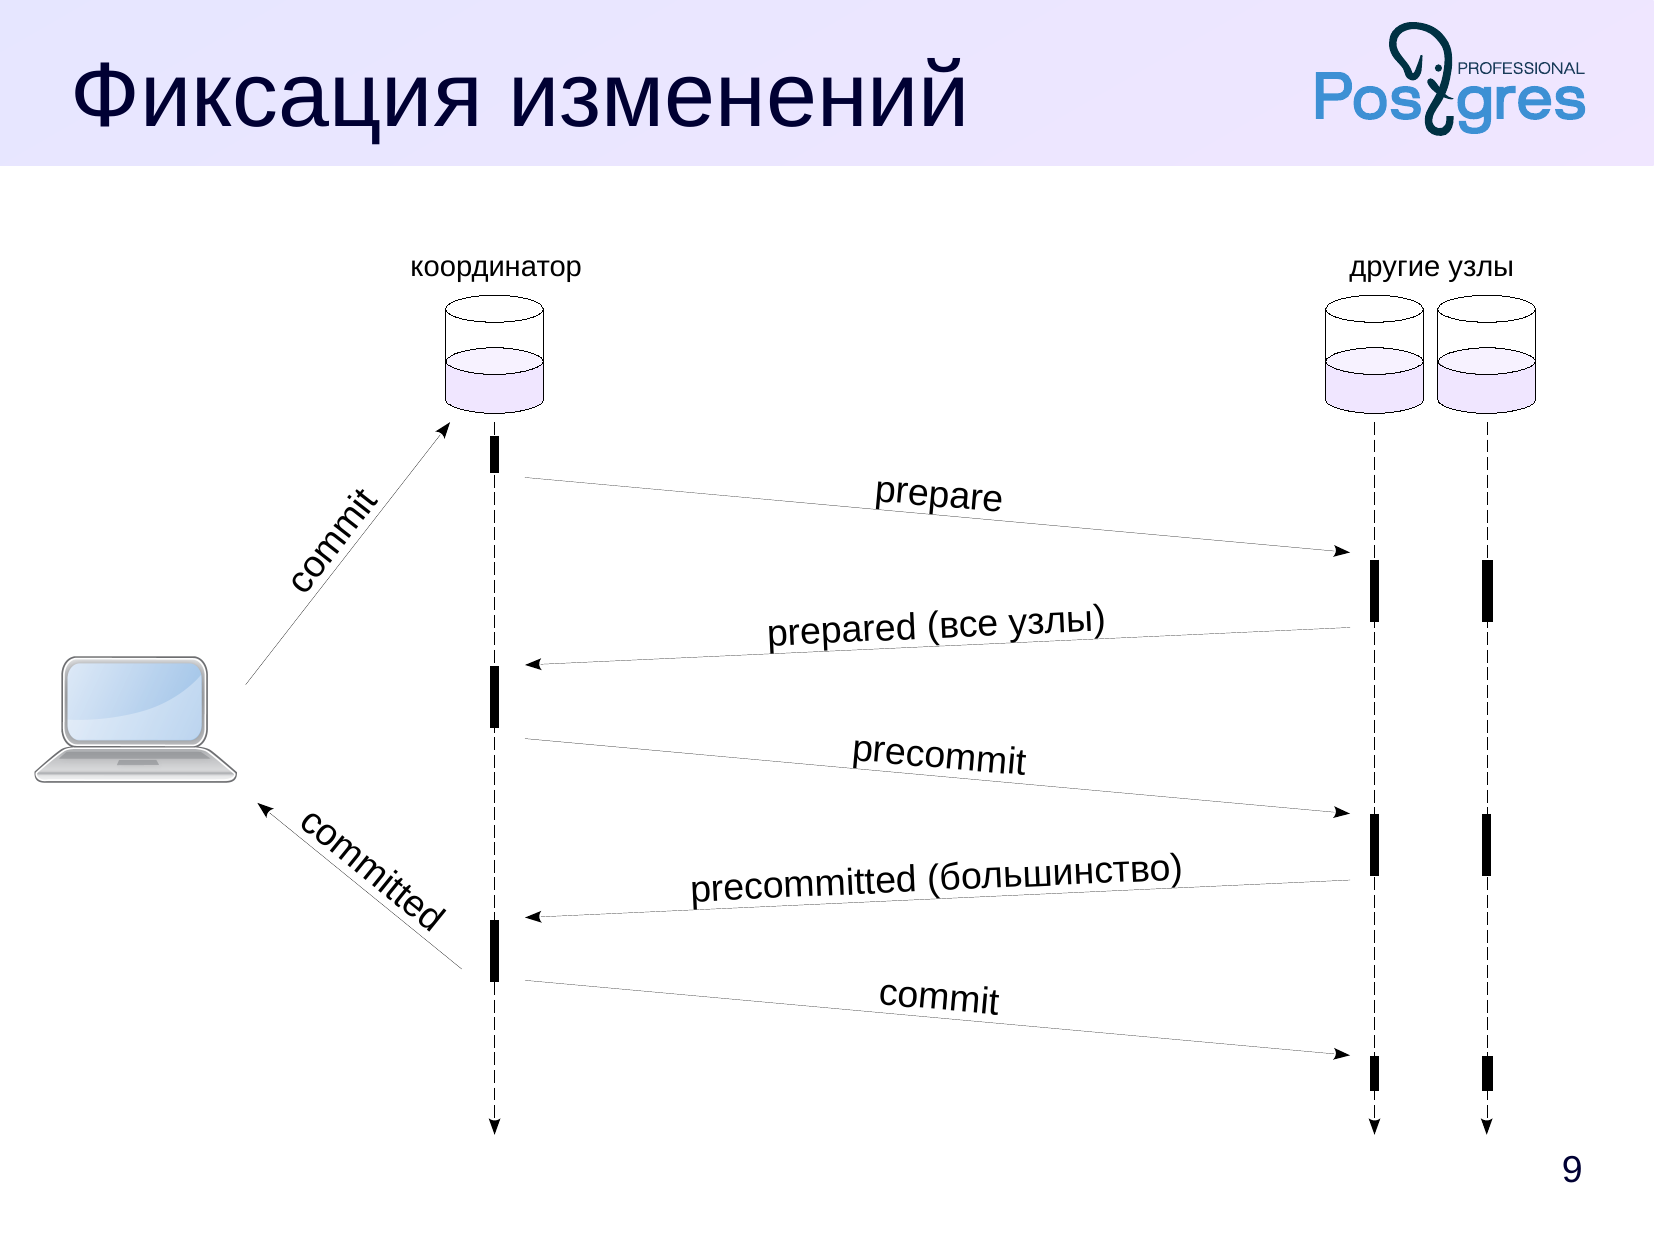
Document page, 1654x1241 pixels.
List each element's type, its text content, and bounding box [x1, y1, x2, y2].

text_box координатор [395, 242, 598, 290]
text_box другие узлы [1334, 242, 1530, 290]
text_box [445, 295, 544, 414]
title Фиксация изменений [70, 43, 1241, 147]
text_box [1437, 295, 1536, 414]
text_box [1325, 295, 1424, 414]
picture [25, 647, 246, 792]
